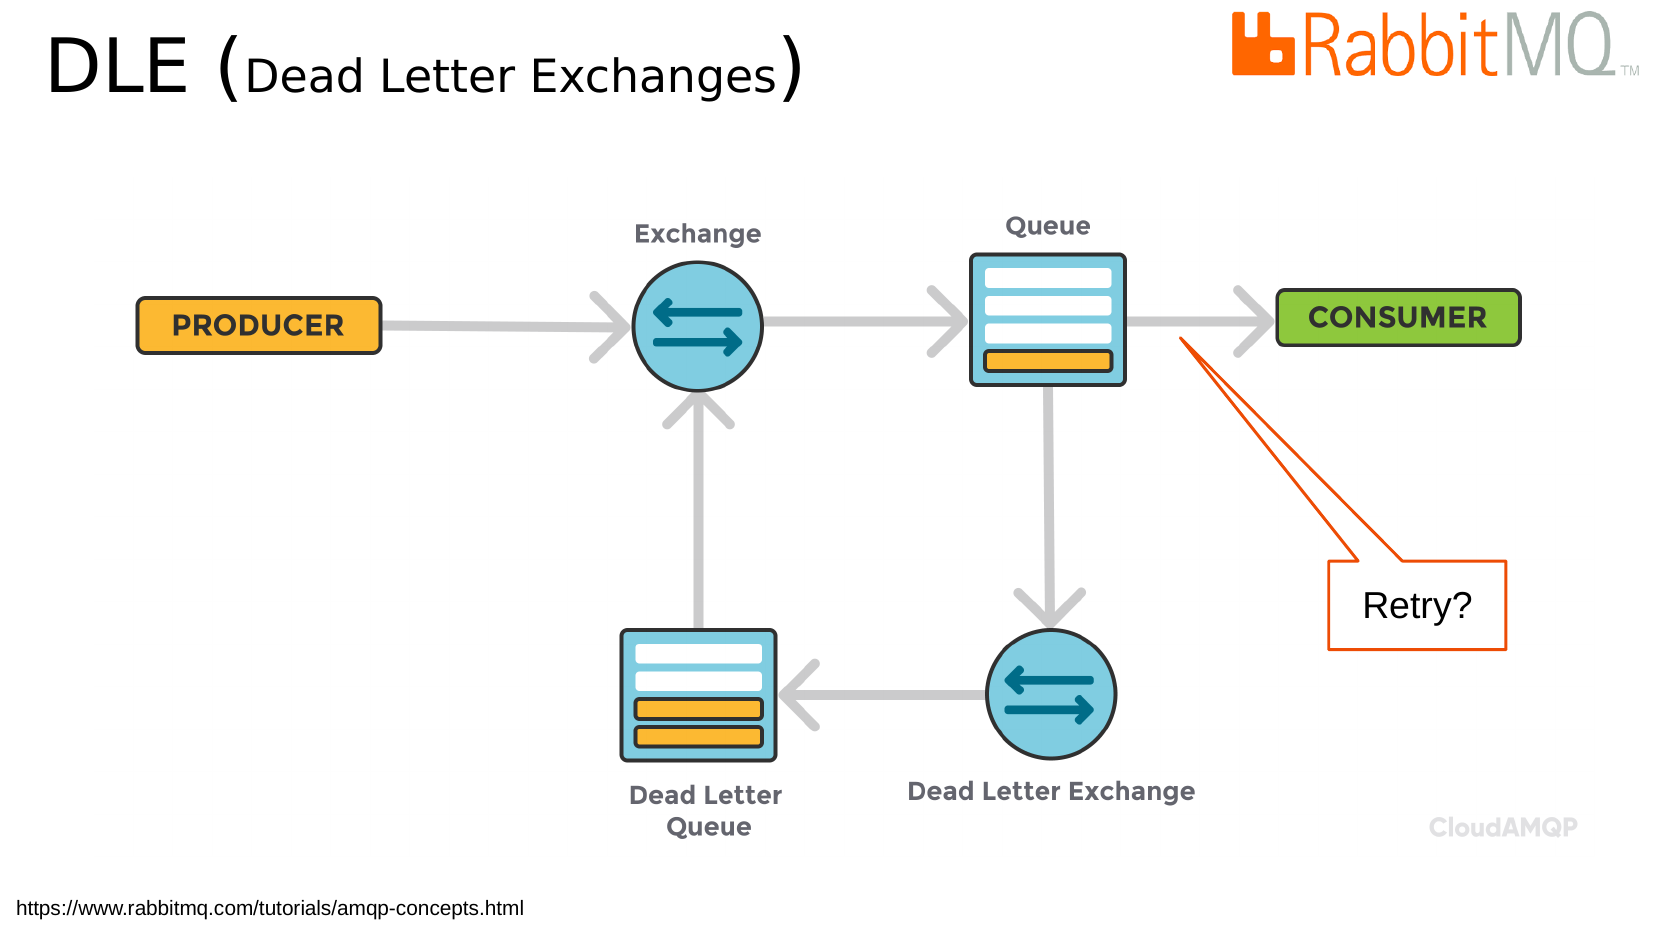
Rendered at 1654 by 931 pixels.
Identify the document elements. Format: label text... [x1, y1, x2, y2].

text_box https://www.rabbitmq.com/tutorials/amqp-concepts.html [1, 889, 562, 928]
picture [94, 177, 1595, 857]
text_box DLE (Dead Letter Exchanges) [29, 16, 1063, 119]
picture [1228, 11, 1642, 76]
text_box Retry? [1180, 337, 1506, 650]
